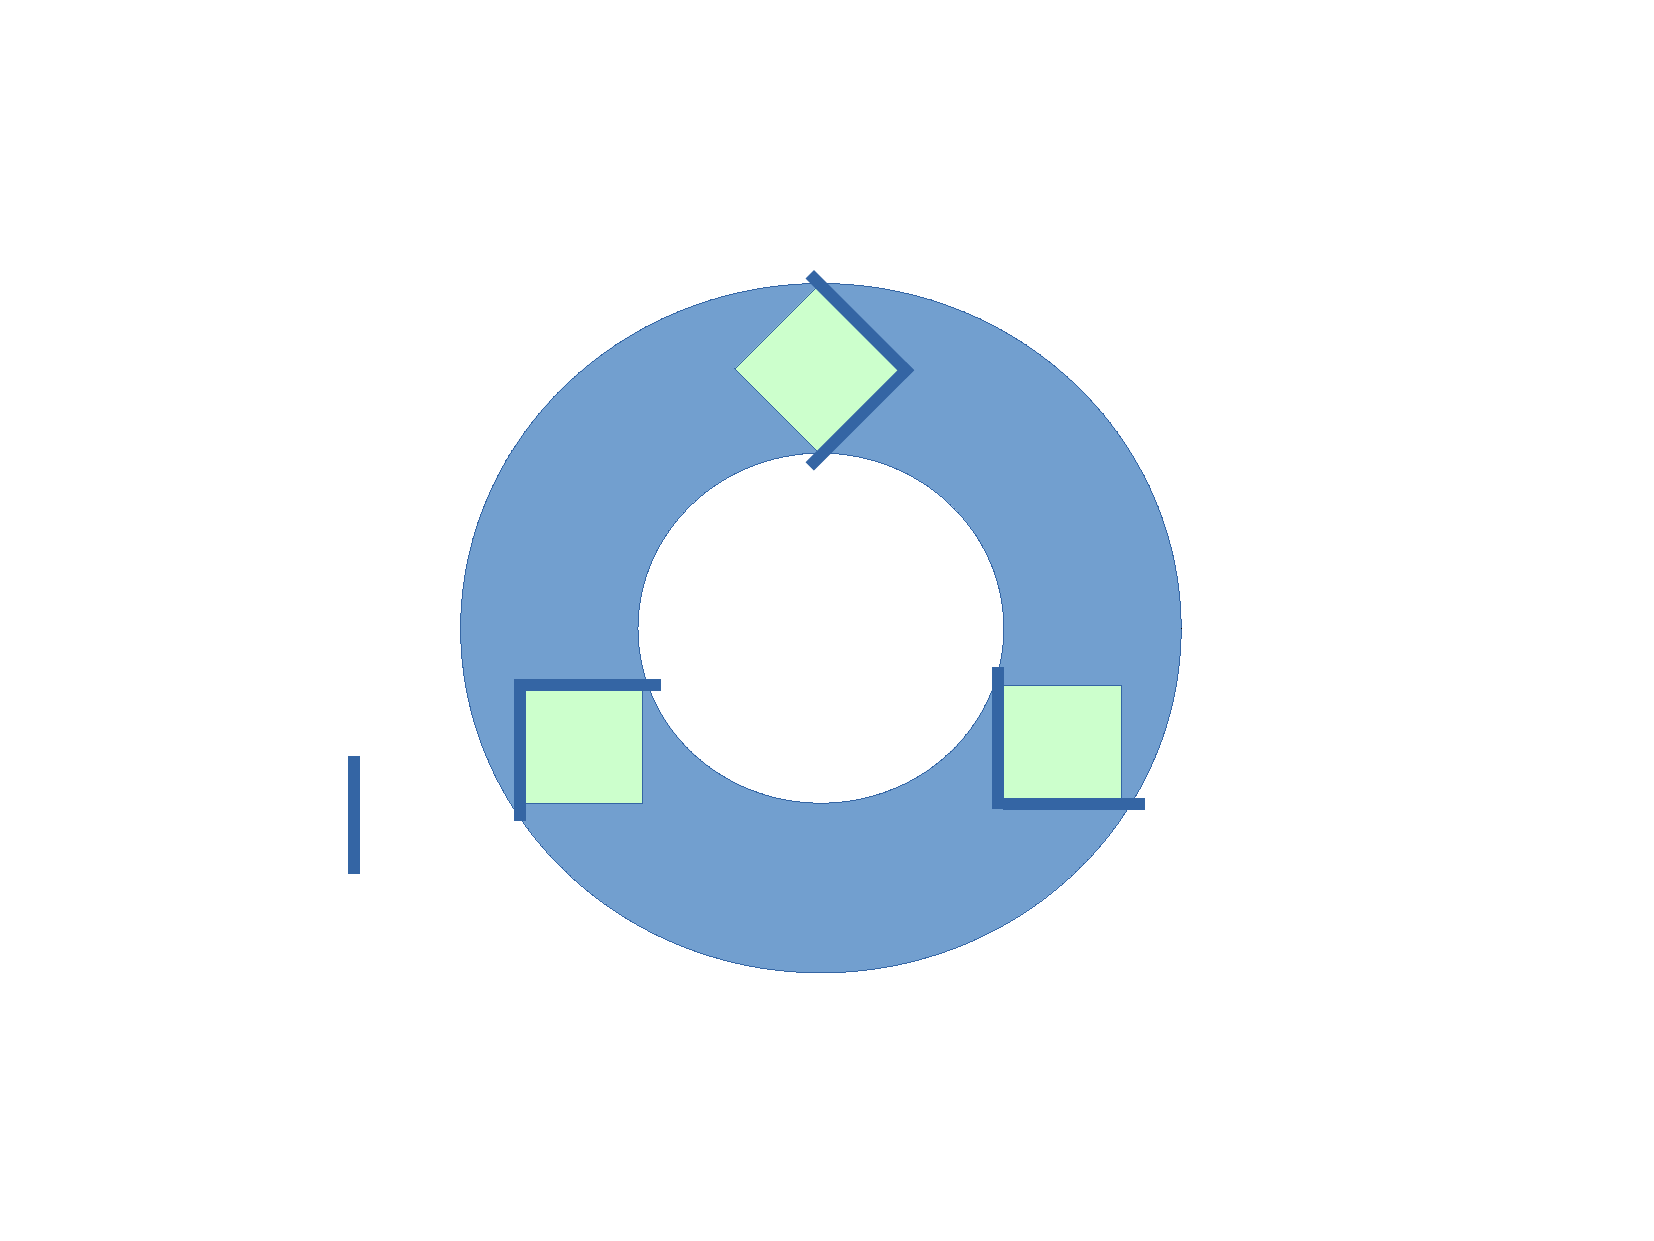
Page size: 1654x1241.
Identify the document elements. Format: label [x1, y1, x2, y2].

text_box [460, 283, 896, 809]
text_box [828, 283, 1182, 798]
text_box [522, 690, 1127, 973]
